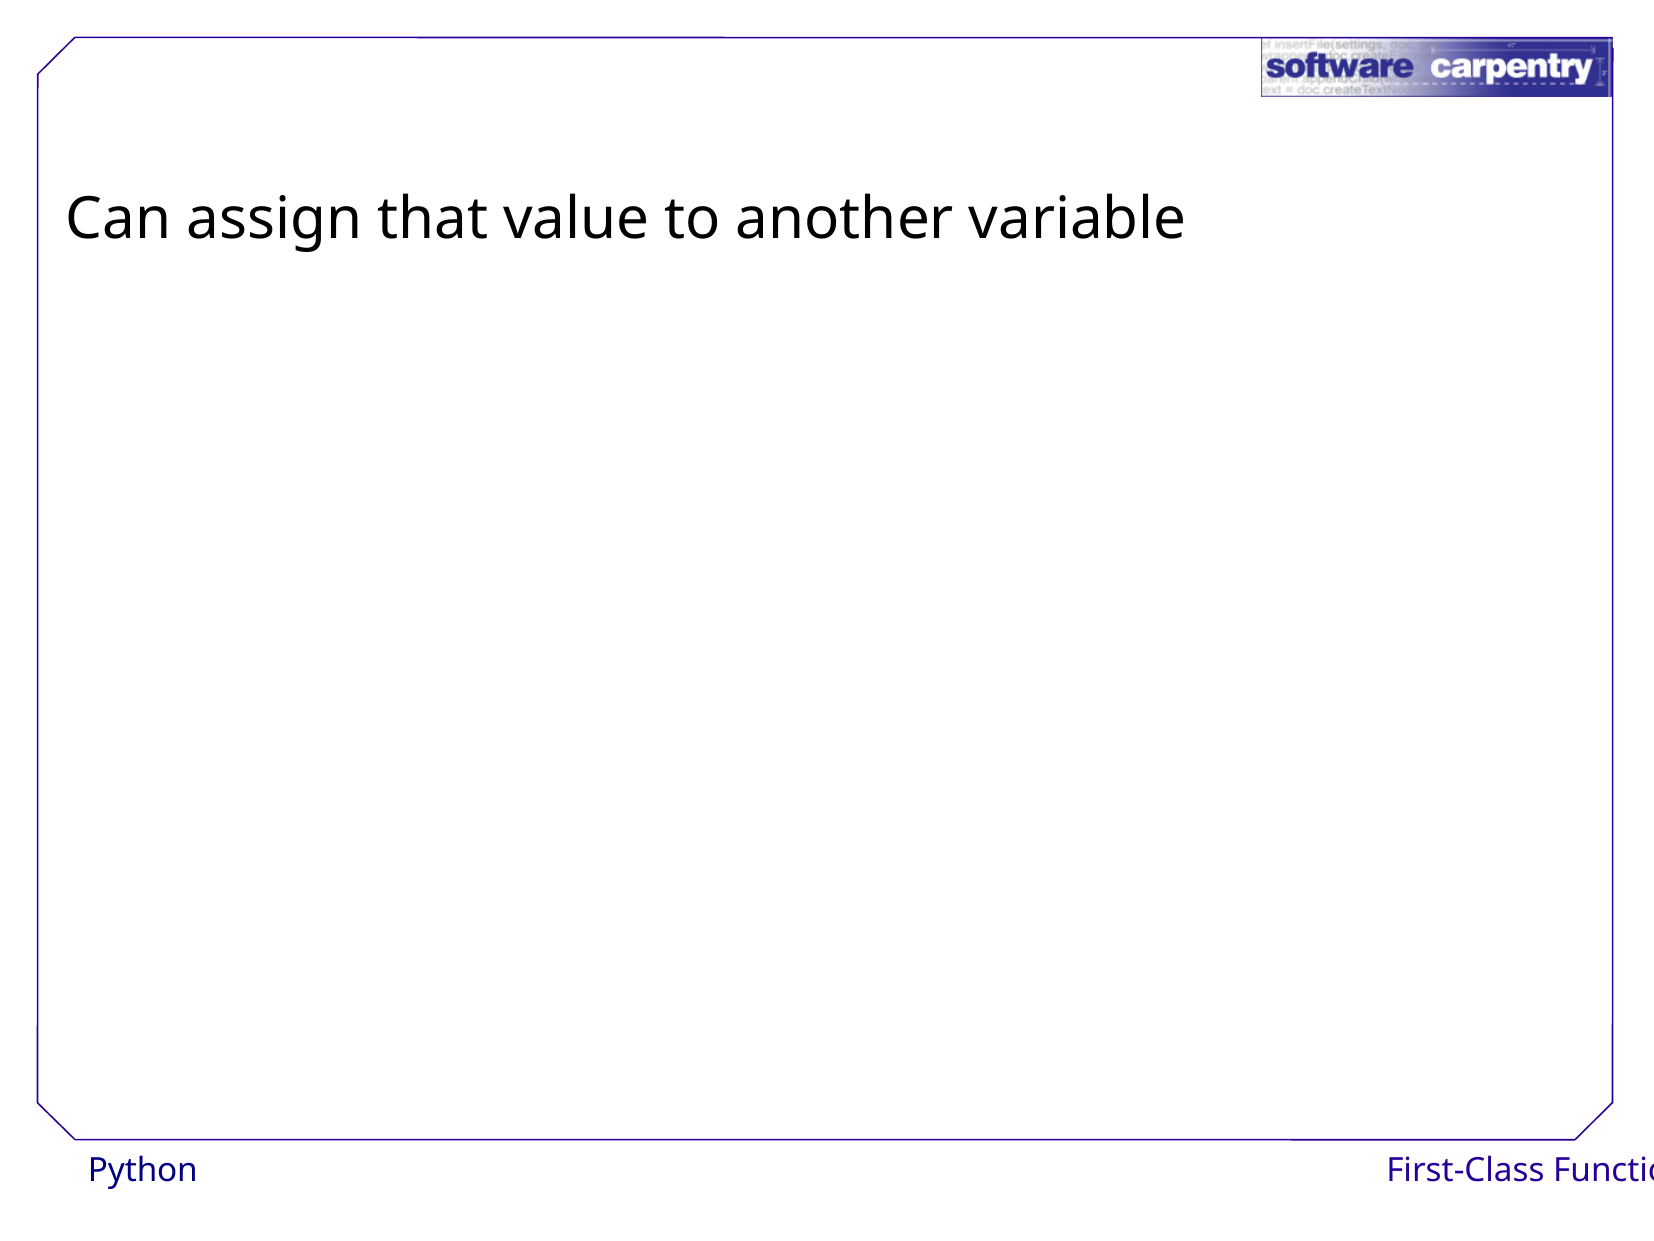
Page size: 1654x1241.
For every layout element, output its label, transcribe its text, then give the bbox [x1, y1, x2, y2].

text_box Can assign that value to another variable [51, 138, 1352, 259]
picture [1261, 39, 1613, 97]
